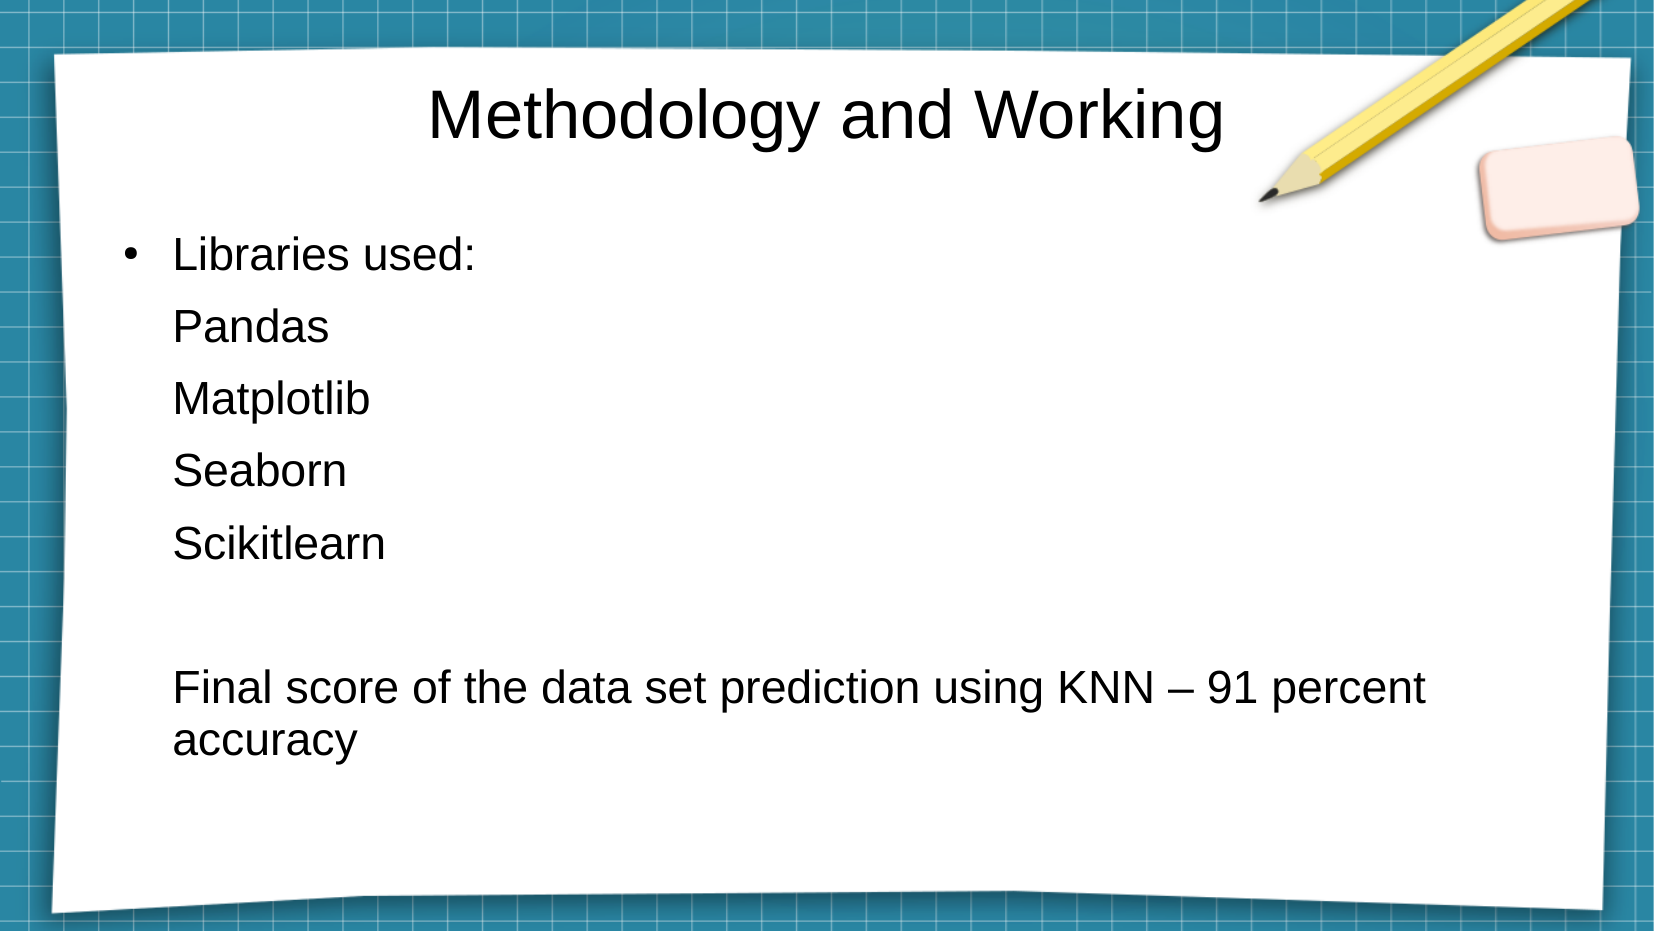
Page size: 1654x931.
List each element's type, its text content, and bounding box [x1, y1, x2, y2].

picture [0, 0, 1654, 931]
title Methodology and Working [82, 37, 1571, 193]
list Libraries used: Pandas Matplotlib Seaborn Scikitlearn Final score of the data set prediction using KNN – 91 percent accuracy [106, 228, 1595, 768]
